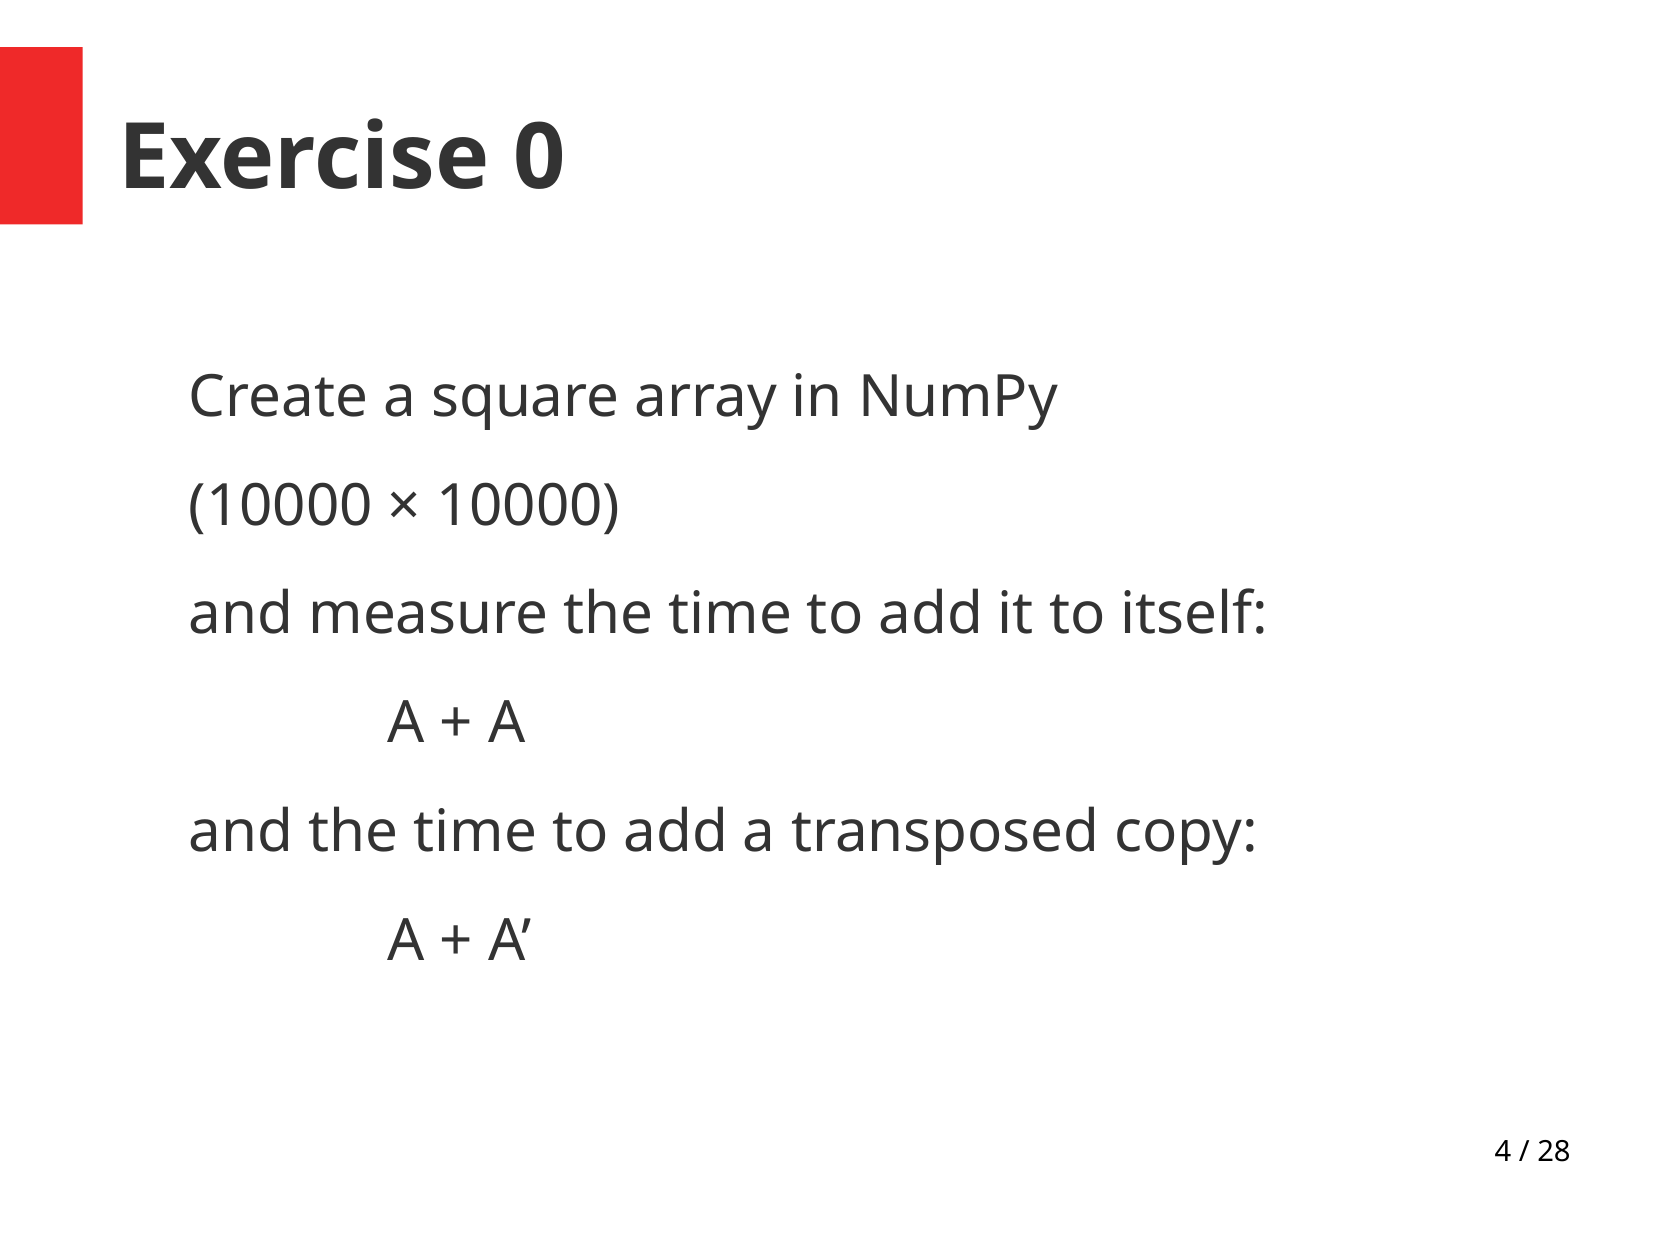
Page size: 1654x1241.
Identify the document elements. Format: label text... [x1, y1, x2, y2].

list Create a square array in NumPy (10000 × 10000) and measure the time to add it to itself: A + A and the time to add a transposed copy: A + A’ [118, 354, 1536, 1074]
title Exercise 0 [118, 49, 1571, 257]
